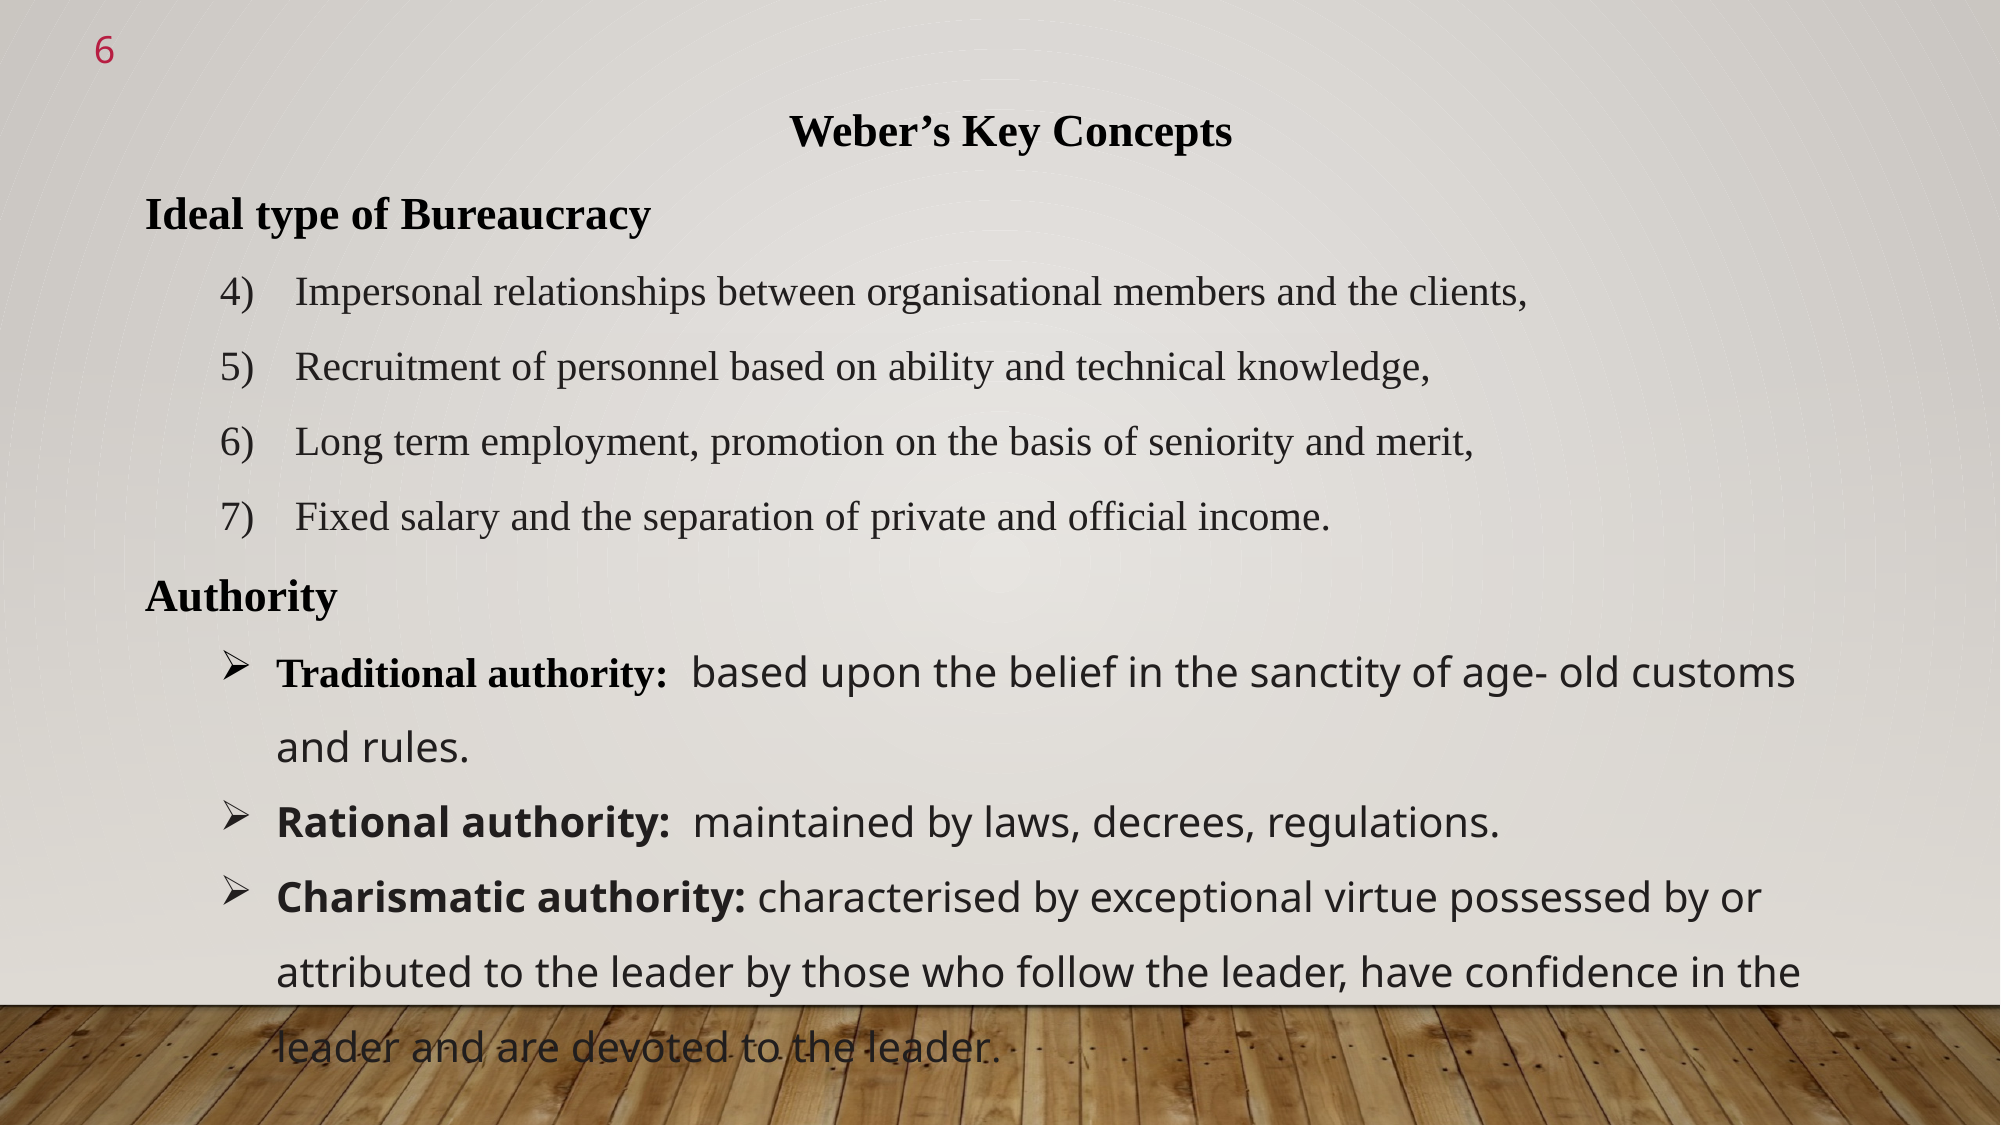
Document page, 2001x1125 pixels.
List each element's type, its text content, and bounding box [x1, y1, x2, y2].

picture [0, 1005, 2000, 1125]
text_box Weber’s Key Concepts Ideal type of Bureaucracy Impersonal relationships between organisational members and the clients, Recruitment of personnel based on ability and technical knowledge, Long term employment, promotion on the basis of seniority and merit, Fixed salary and the separation of private and official income. Authority Traditional authority: based upon the belief in the sanctity of age- old customs and rules. Rational authority: maintained by laws, decrees, regulations. Charismatic authority: characterised by exceptional virtue possessed by or attributed to the leader by those who follow the leader, have confidence in the leader and are devoted to the leader. [130, 65, 1892, 1079]
slide_number 21 [0, 18, 131, 102]
